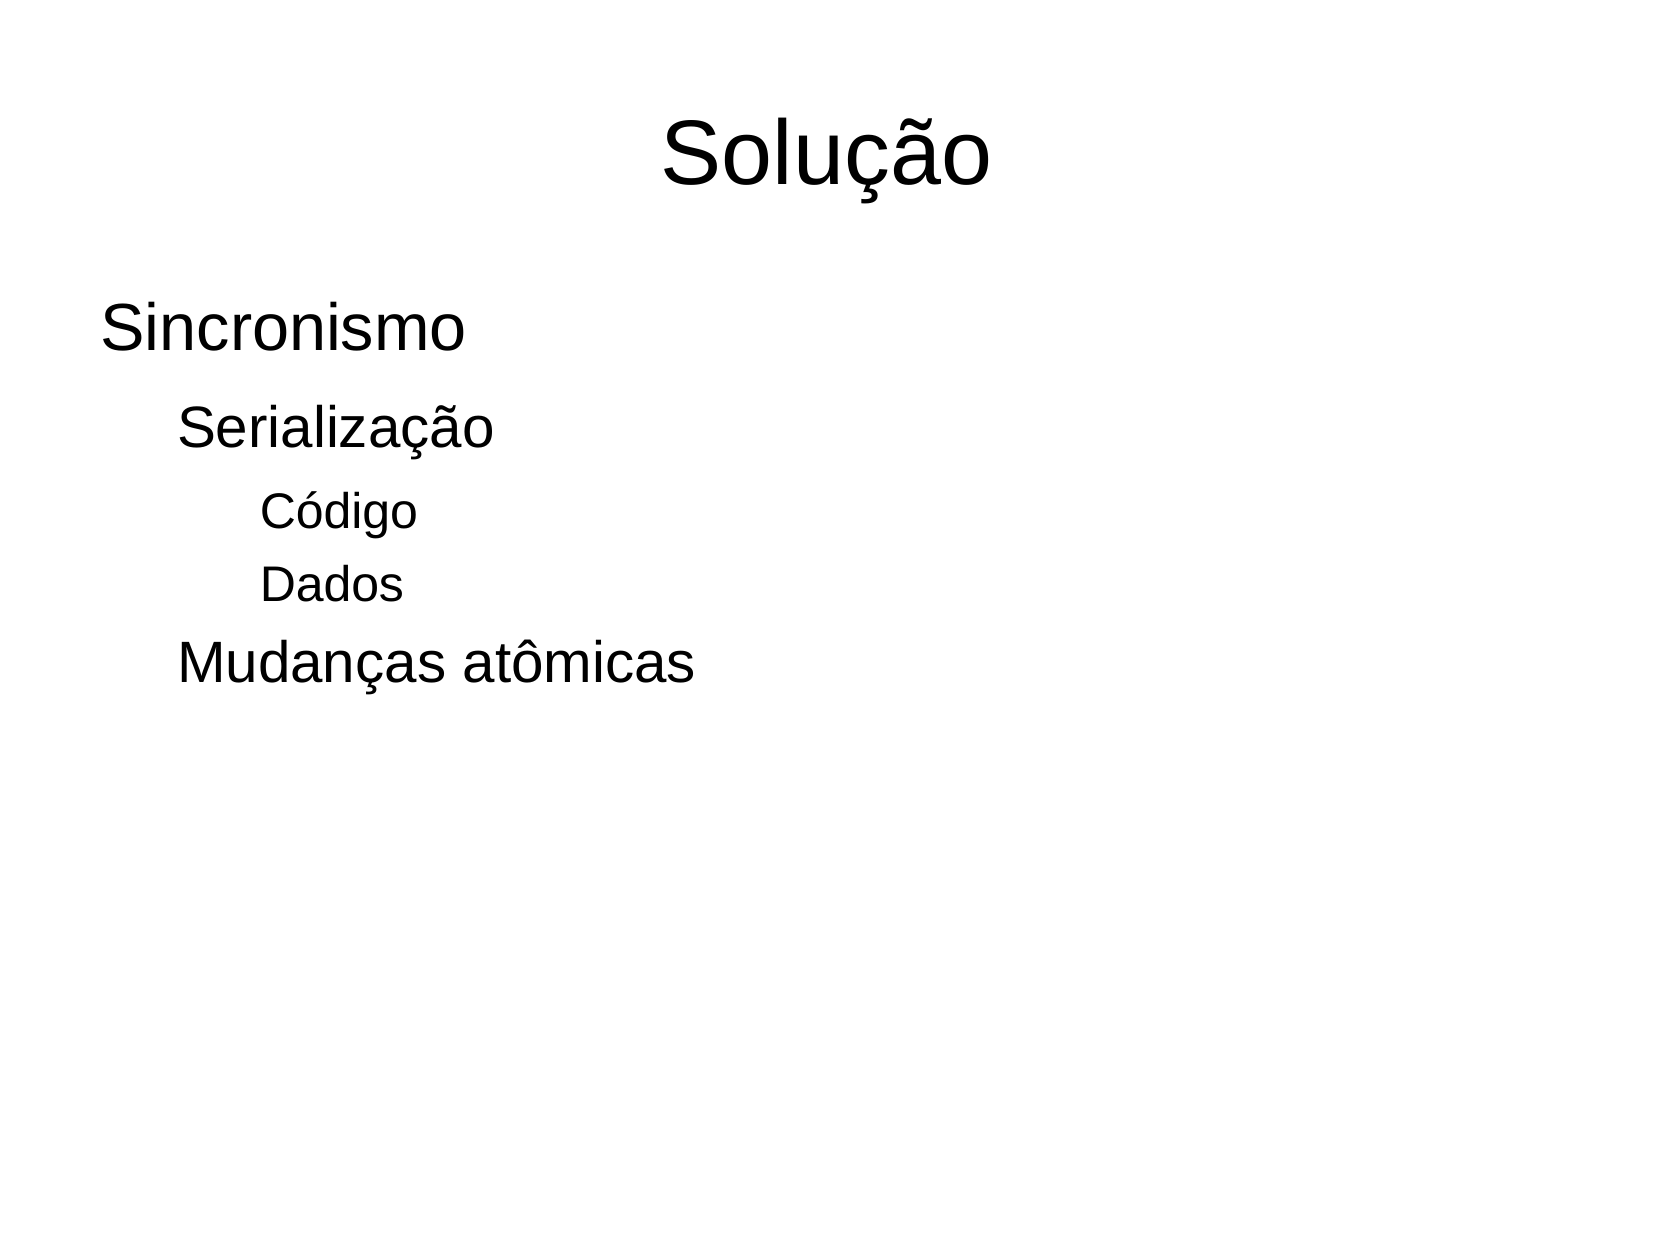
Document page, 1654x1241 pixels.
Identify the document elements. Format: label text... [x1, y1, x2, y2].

title Solução [82, 56, 1571, 250]
list Sincronismo Serialização Código Dados Mudanças atômicas [82, 290, 1571, 1094]
